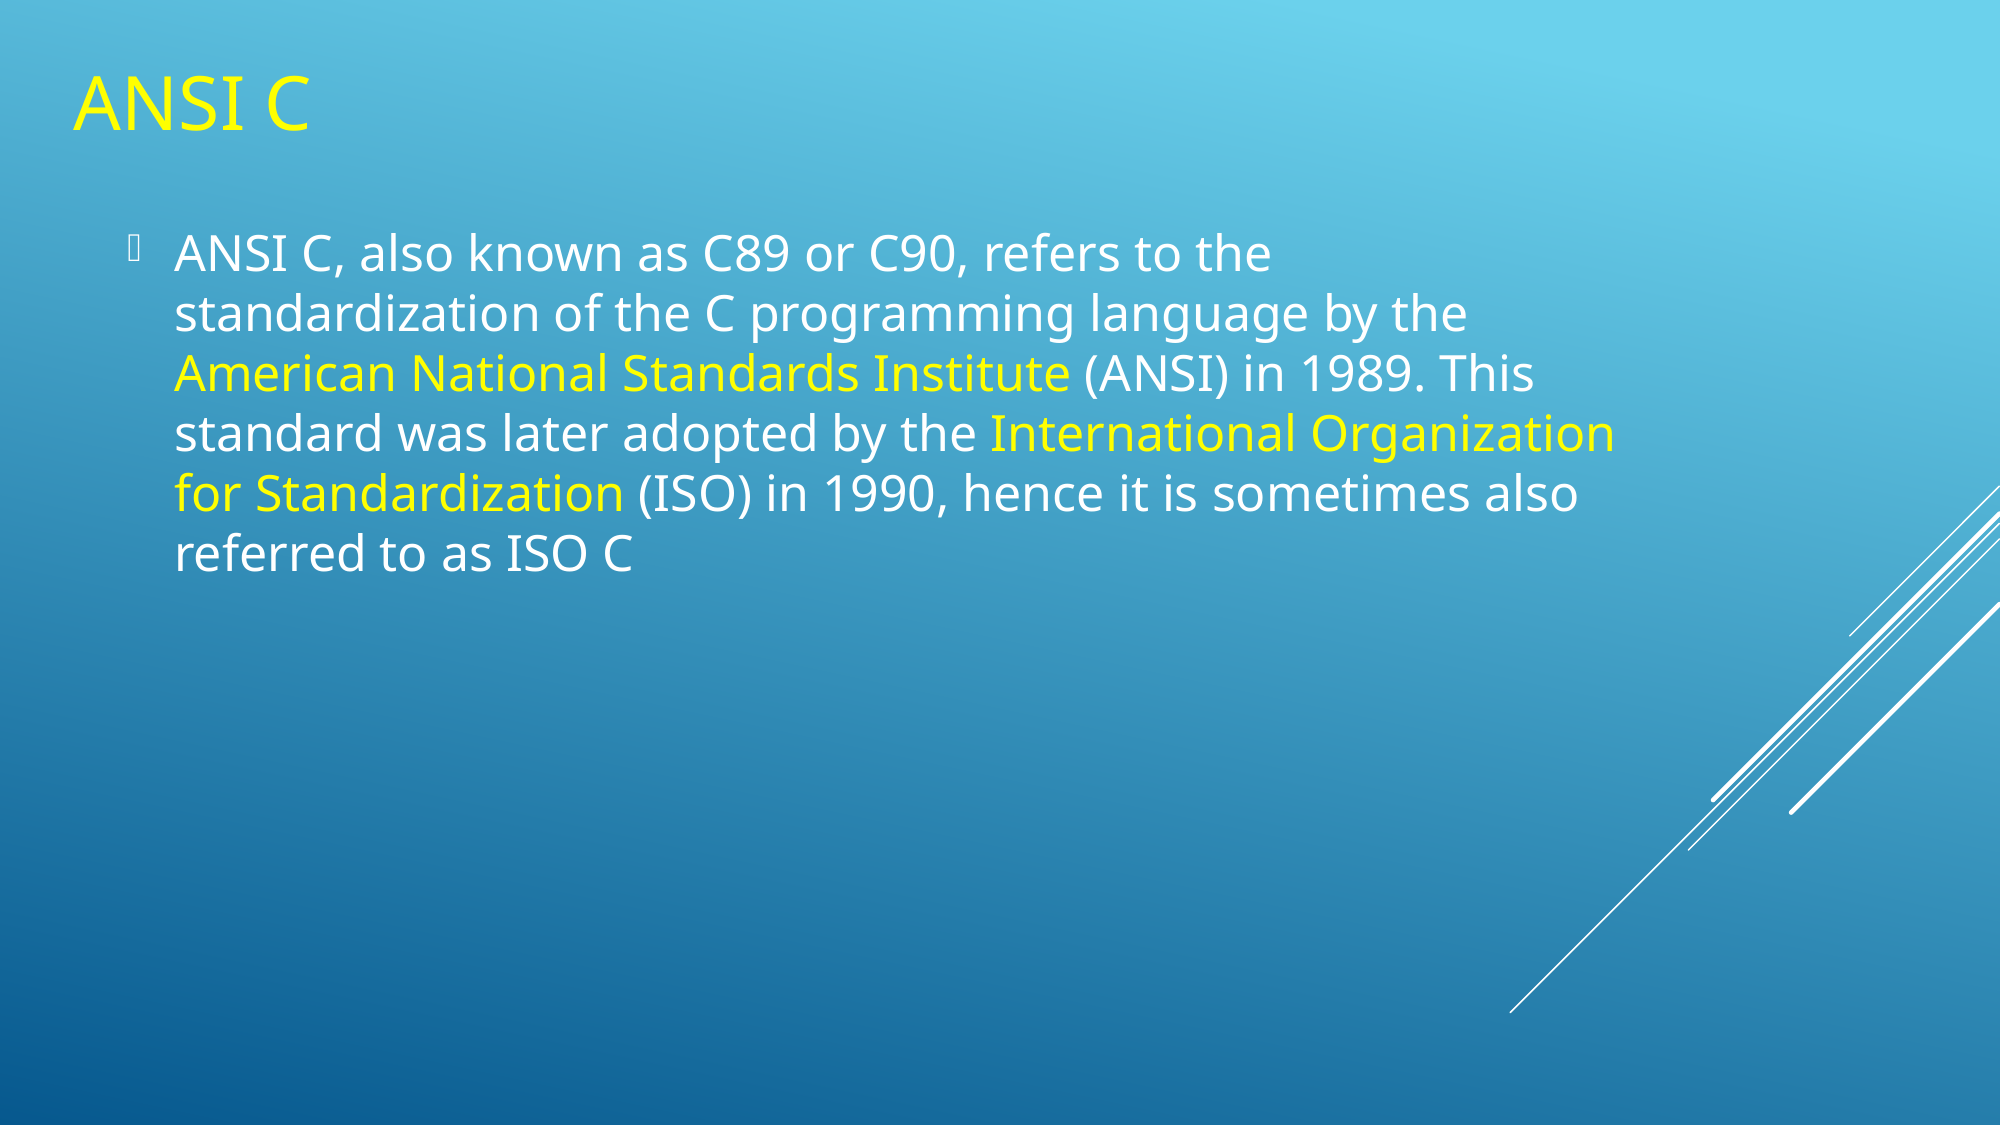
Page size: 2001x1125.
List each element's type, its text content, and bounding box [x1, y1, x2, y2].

list ANSI C, also known as C89 or C90, refers to the standardization of the C programming language by the American National Standards Institute (ANSI) in 1989. This standard was later adopted by the International Organization for Standardization (ISO) in 1990, hence it is sometimes also referred to as ISO C [112, 214, 1664, 1015]
title ANSI C [59, 16, 1839, 185]
